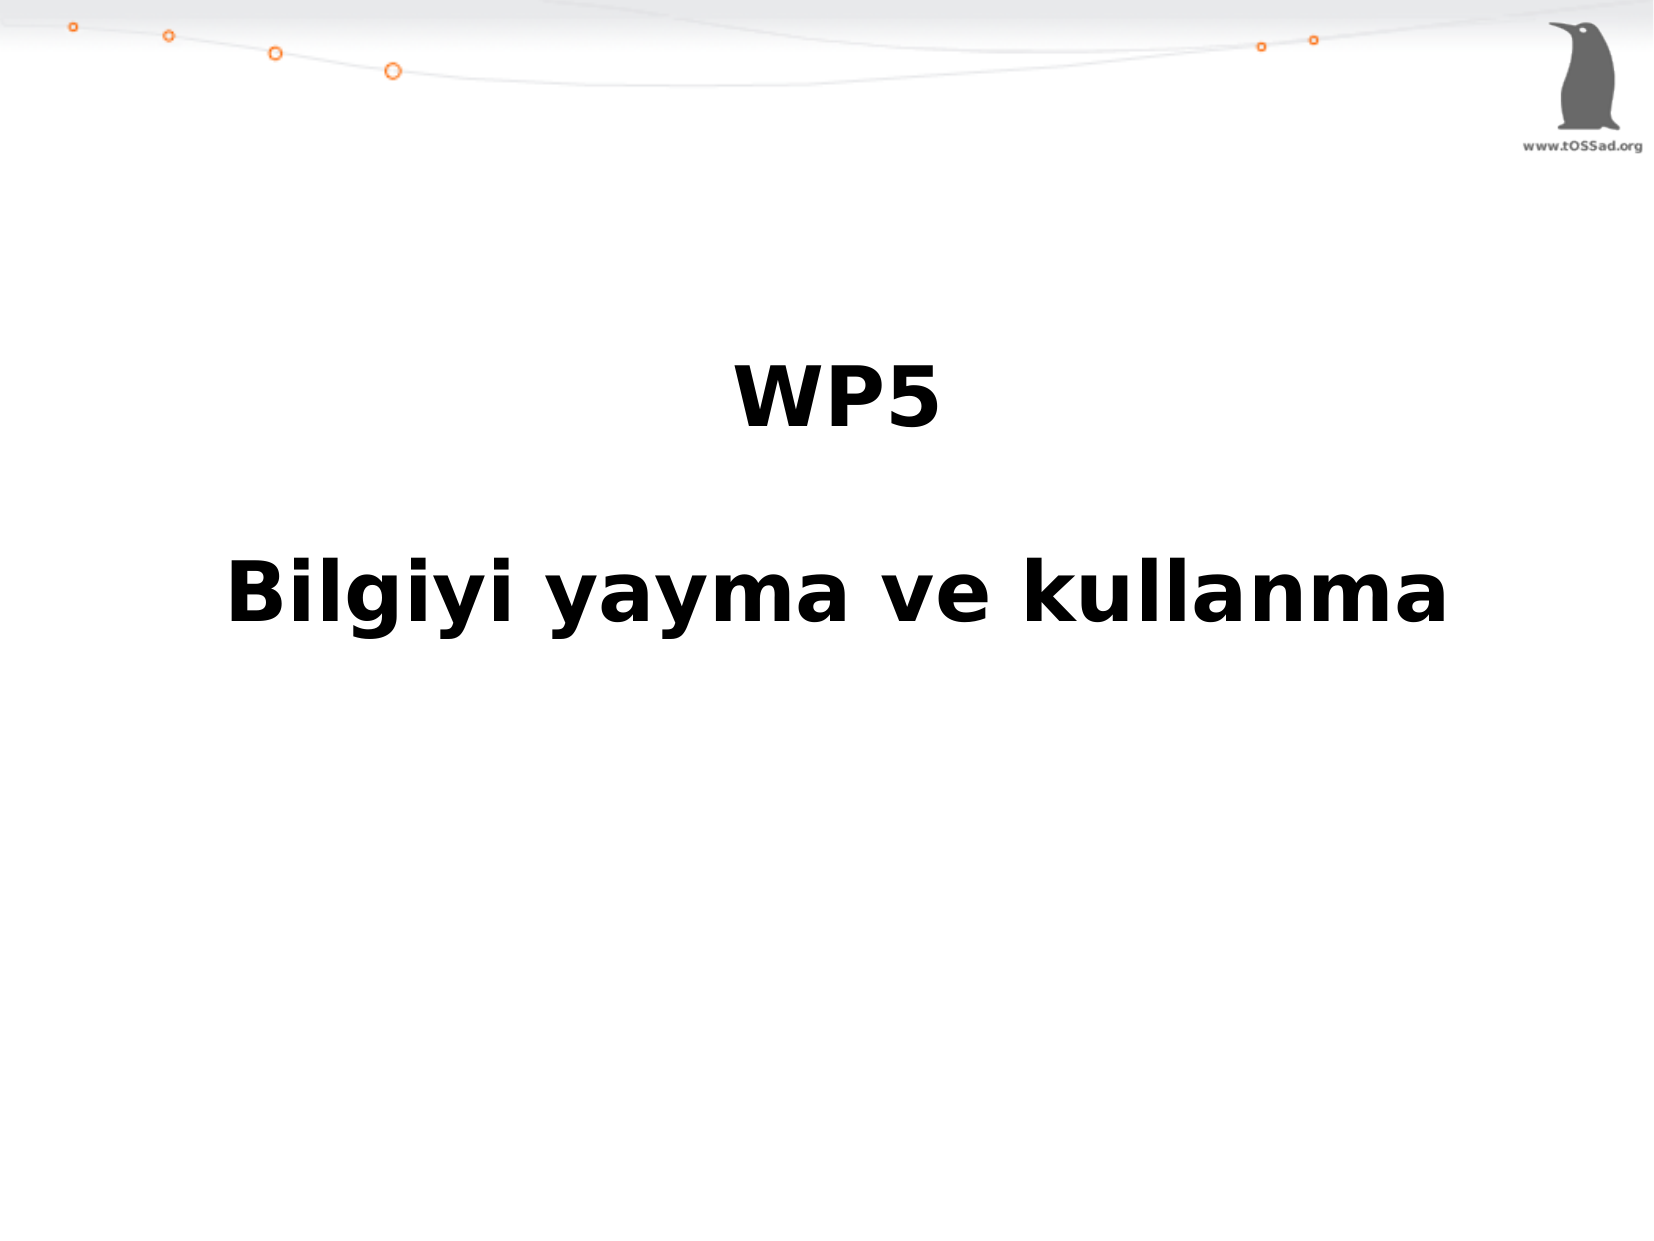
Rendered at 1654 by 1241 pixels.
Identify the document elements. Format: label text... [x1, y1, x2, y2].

title WP5 Bilgiyi yayma ve kullanma [131, 301, 1544, 690]
picture [0, 0, 1654, 157]
